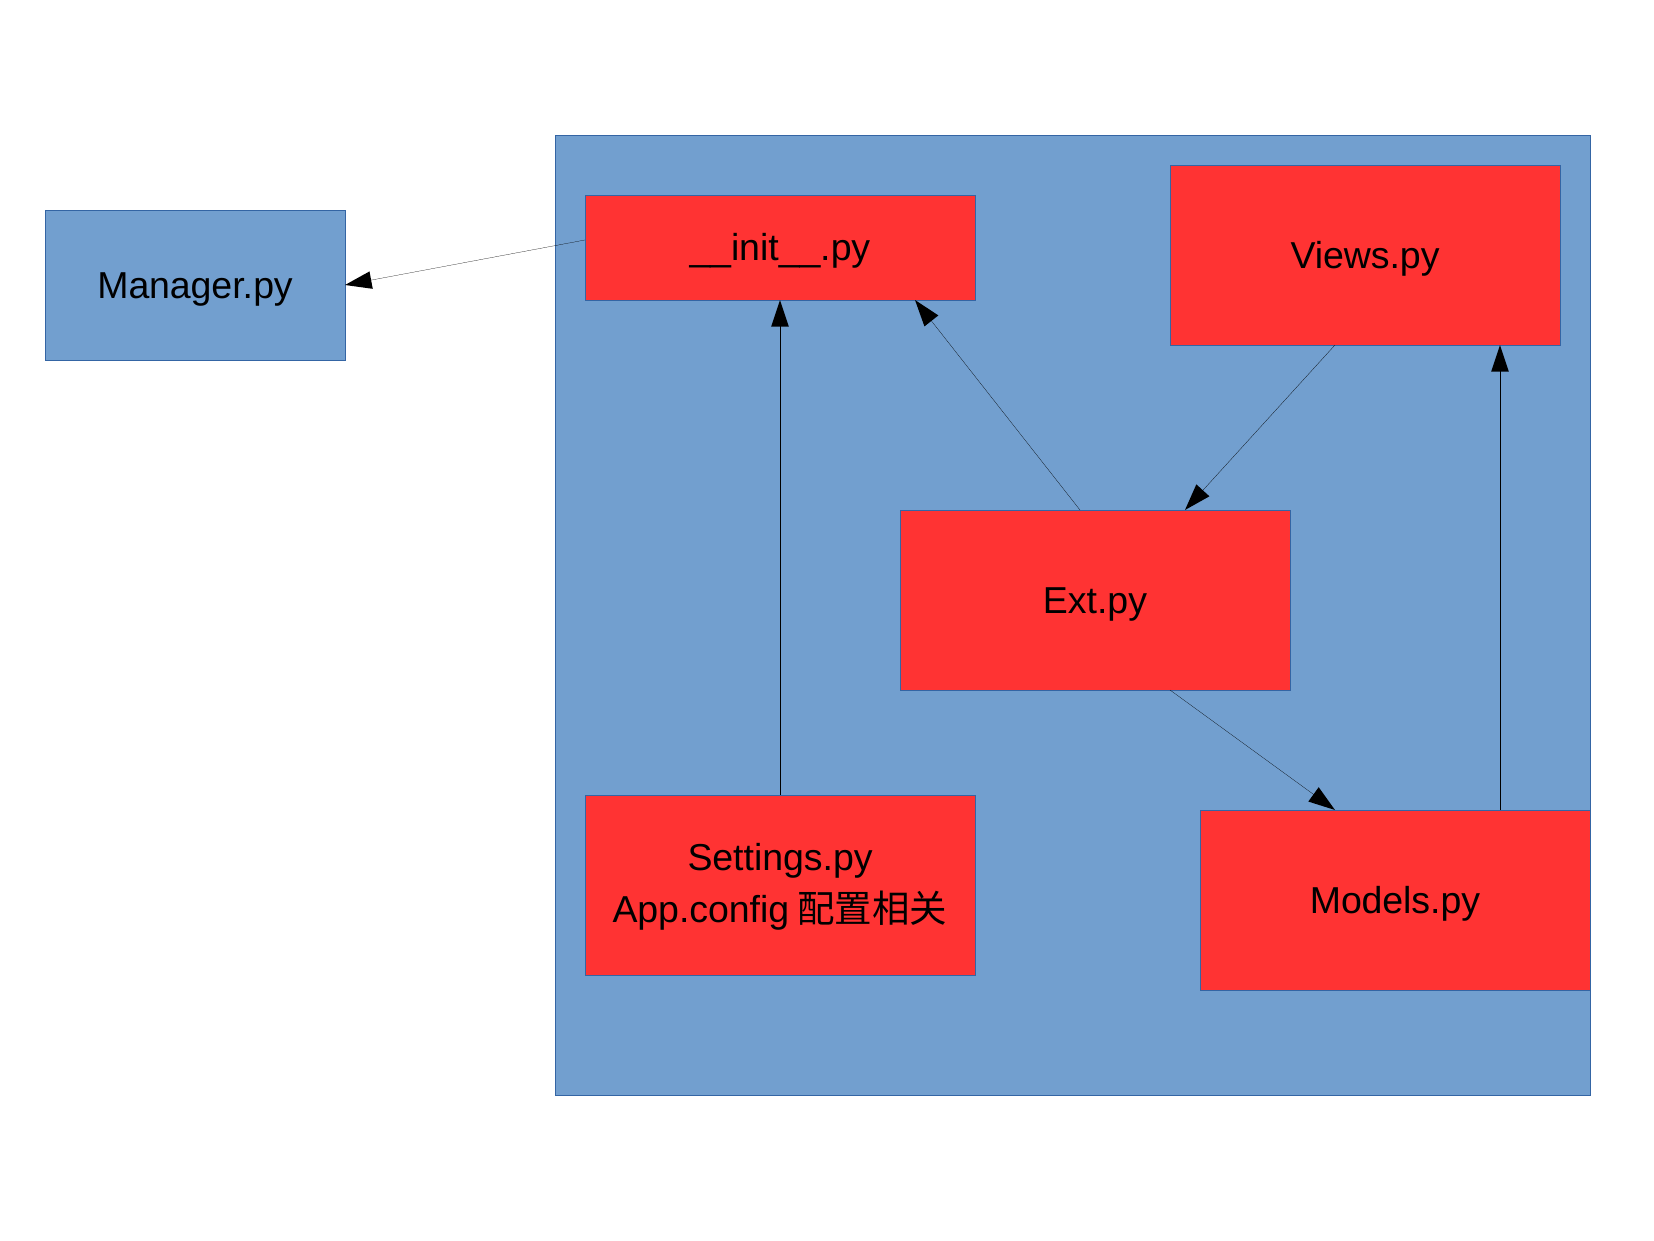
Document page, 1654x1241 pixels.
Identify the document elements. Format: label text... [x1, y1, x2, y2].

text_box Views.py [1170, 165, 1561, 346]
text_box [1173, 346, 1500, 810]
text_box Settings.py App.config配置相关 [585, 795, 976, 976]
text_box Manager.py [45, 210, 346, 361]
text_box __init__.py [585, 195, 976, 301]
text_box [555, 241, 1591, 1096]
text_box Ext.py [900, 510, 1291, 691]
text_box Models.py [1200, 810, 1591, 991]
text_box [555, 135, 1591, 810]
